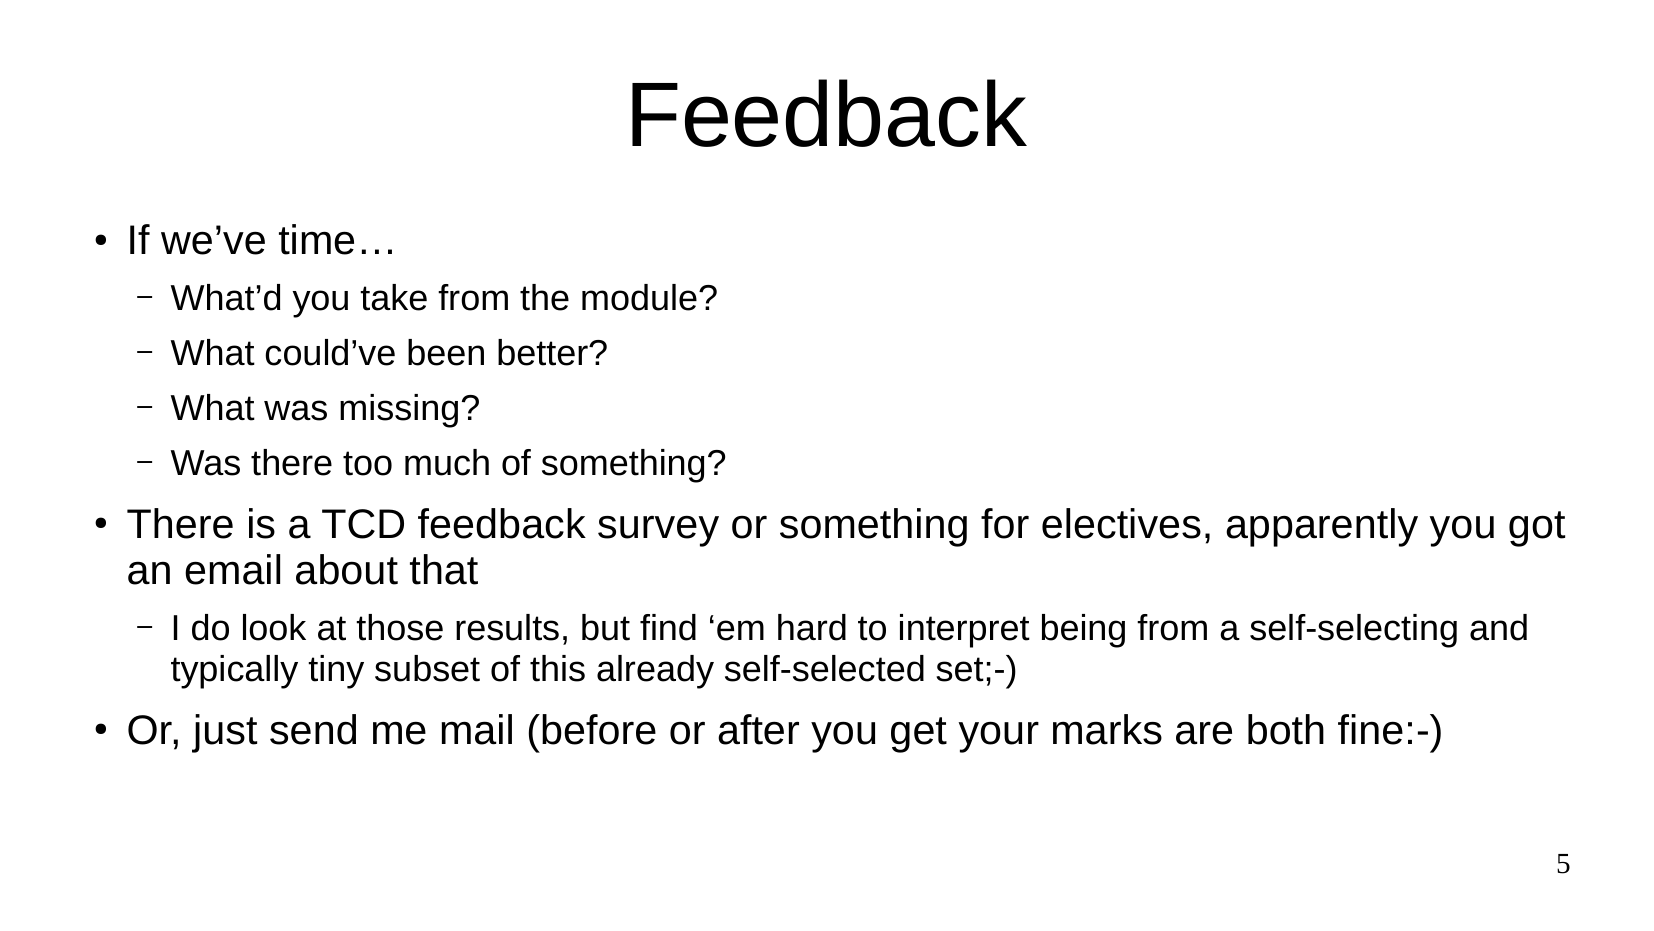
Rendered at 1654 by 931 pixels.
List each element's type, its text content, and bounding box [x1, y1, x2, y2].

list If we’ve time… What’d you take from the module? What could’ve been better? What was missing? Was there too much of something? There is a TCD feedback survey or something for electives, apparently you got an email about that I do look at those results, but find ‘em hard to interpret being from a self-selecting and typically tiny subset of this already self-selected set;-) Or, just send me mail (before or after you get your marks are both fine:-) [82, 217, 1571, 758]
title Feedback [82, 37, 1571, 193]
